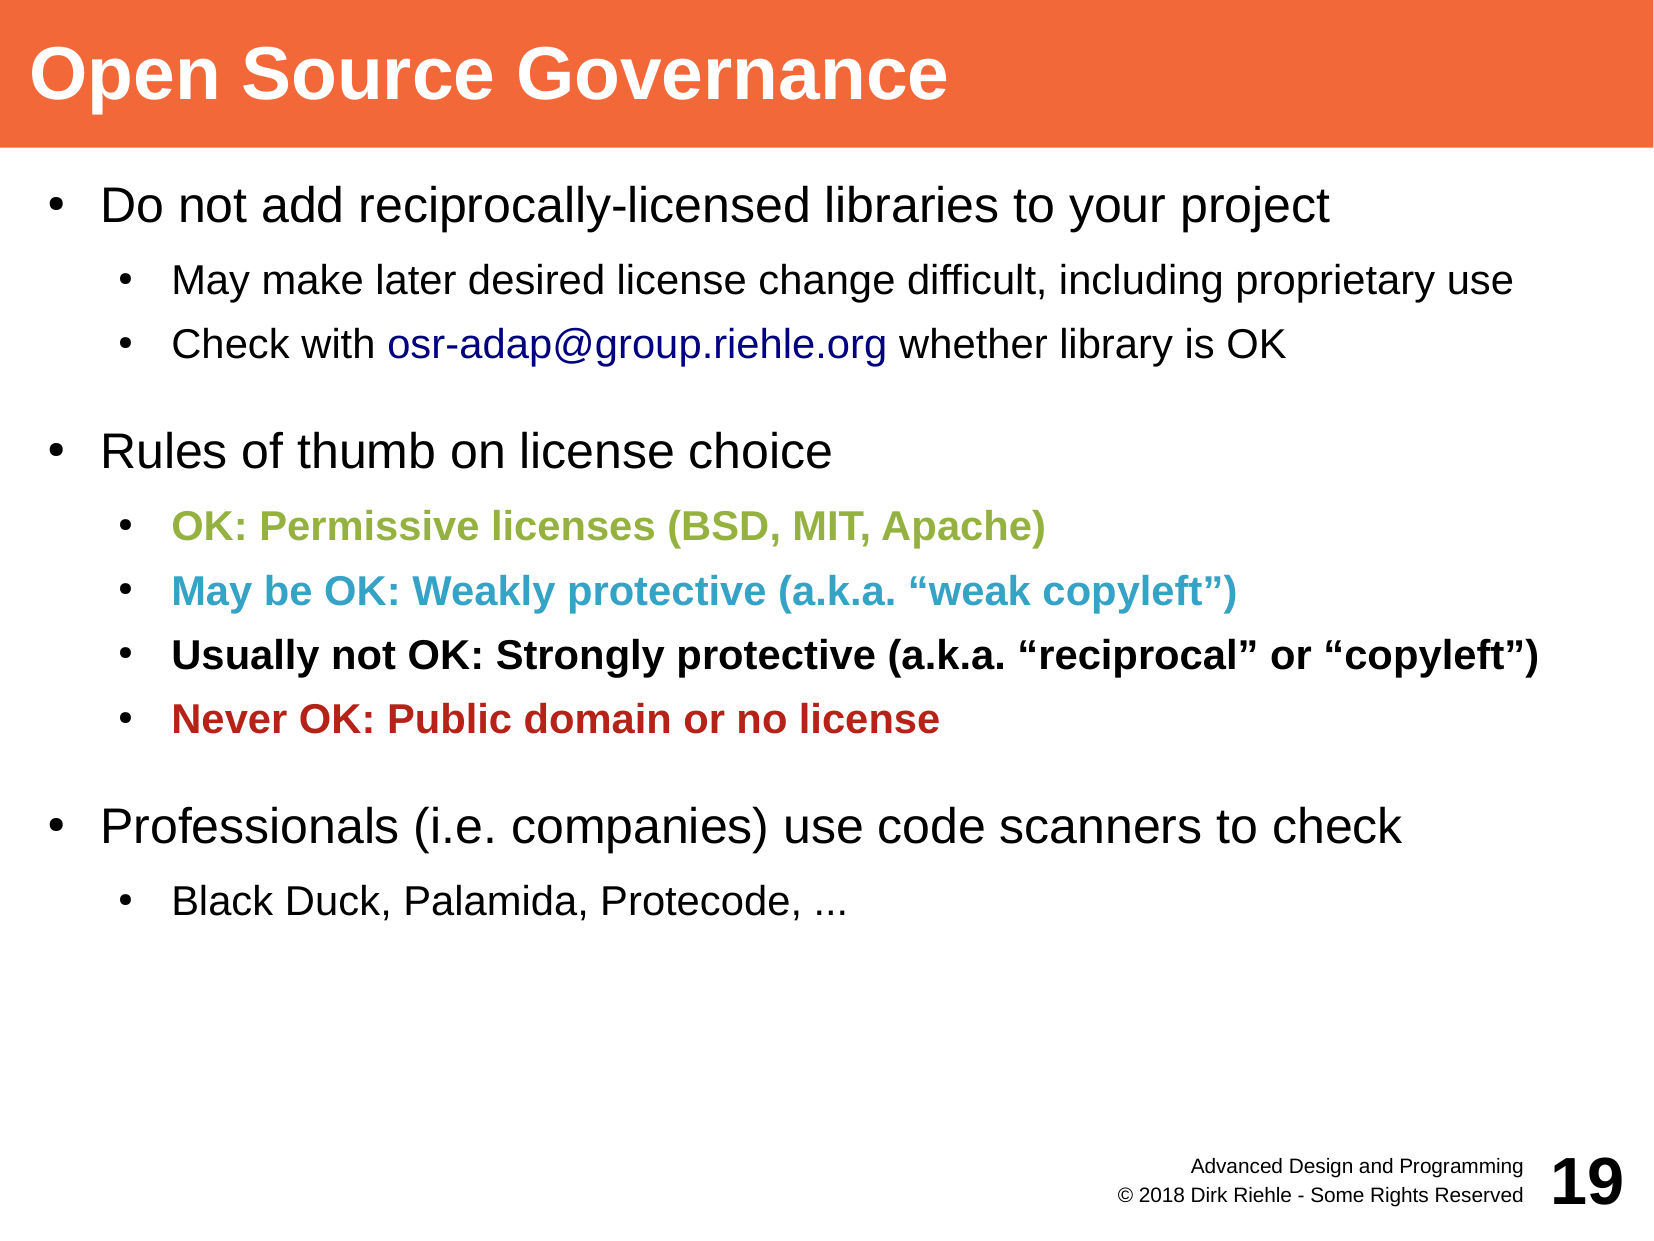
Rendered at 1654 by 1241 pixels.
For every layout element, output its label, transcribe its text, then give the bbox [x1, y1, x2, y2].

list Do not add reciprocally-licensed libraries to your project May make later desired license change difficult, including proprietary use Check with osr-adap@group.riehle.org whether library is OK Rules of thumb on license choice OK: Permissive licenses (BSD, MIT, Apache) May be OK: Weakly protective (a.k.a. “weak copyleft”) Usually not OK: Strongly protective (a.k.a. “reciprocal” or “copyleft”) Never OK: Public domain or no license Professionals (i.e. companies) use code scanners to check Black Duck, Palamida, Protecode, ... [29, 177, 1625, 1063]
title Open Source Governance [0, 0, 1654, 148]
